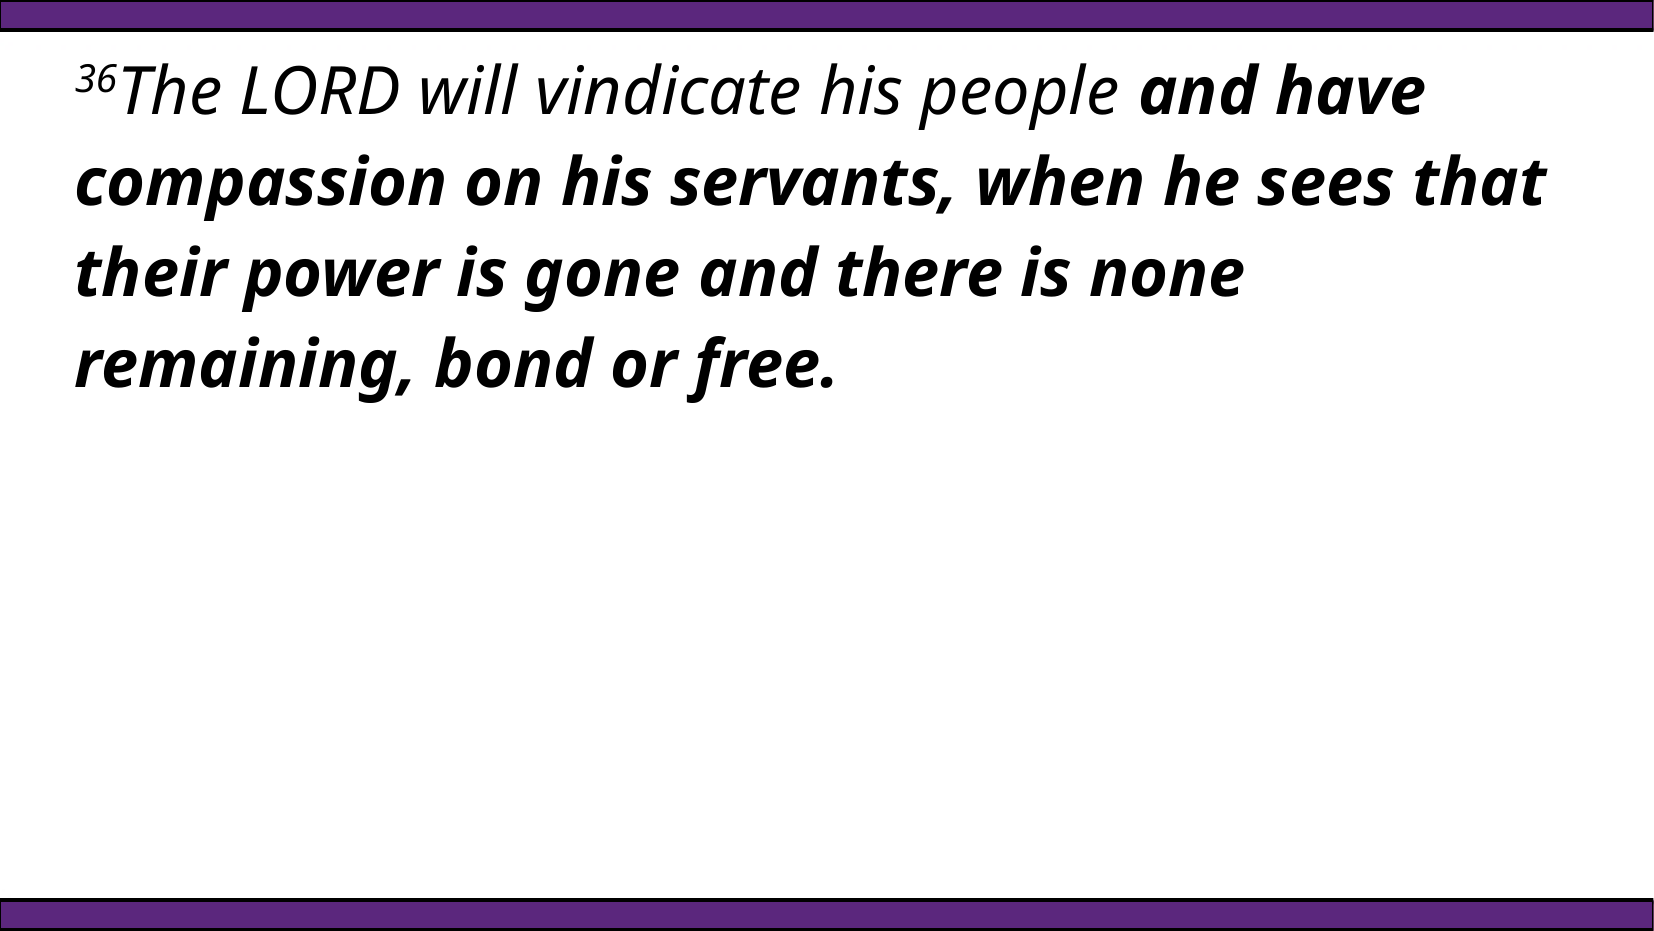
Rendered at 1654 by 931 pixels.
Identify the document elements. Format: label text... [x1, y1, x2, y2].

text_box 36The LORD will vindicate his people and have compassion on his servants, when he sees that their power is gone and there is none remaining, bond or free. [60, 36, 1591, 407]
picture [0, 31, 1654, 900]
text_box [0, 0, 1654, 31]
text_box [0, 900, 1654, 931]
